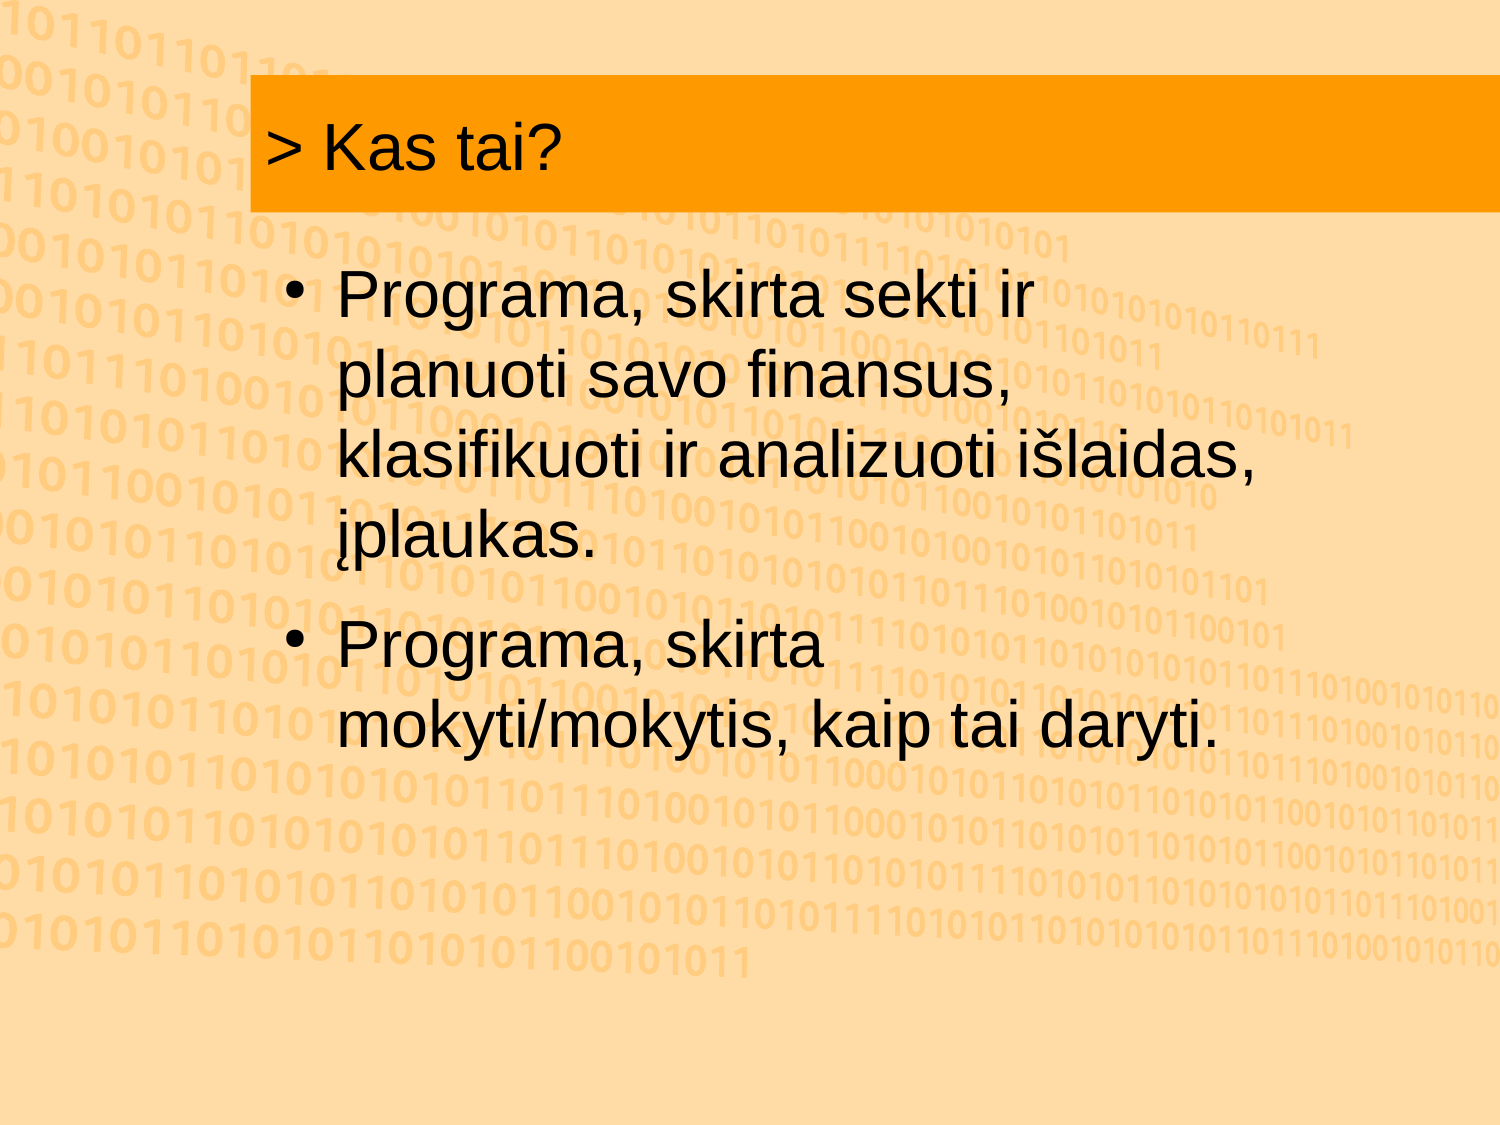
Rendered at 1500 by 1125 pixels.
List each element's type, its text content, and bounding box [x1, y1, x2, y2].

title > Kas tai? [250, 75, 1500, 213]
list Programa, skirta sekti ir planuoti savo finansus, klasifikuoti ir analizuoti išlaidas, įplaukas. Programa, skirta mokyti/mokytis, kaip tai daryti. [250, 243, 1294, 959]
